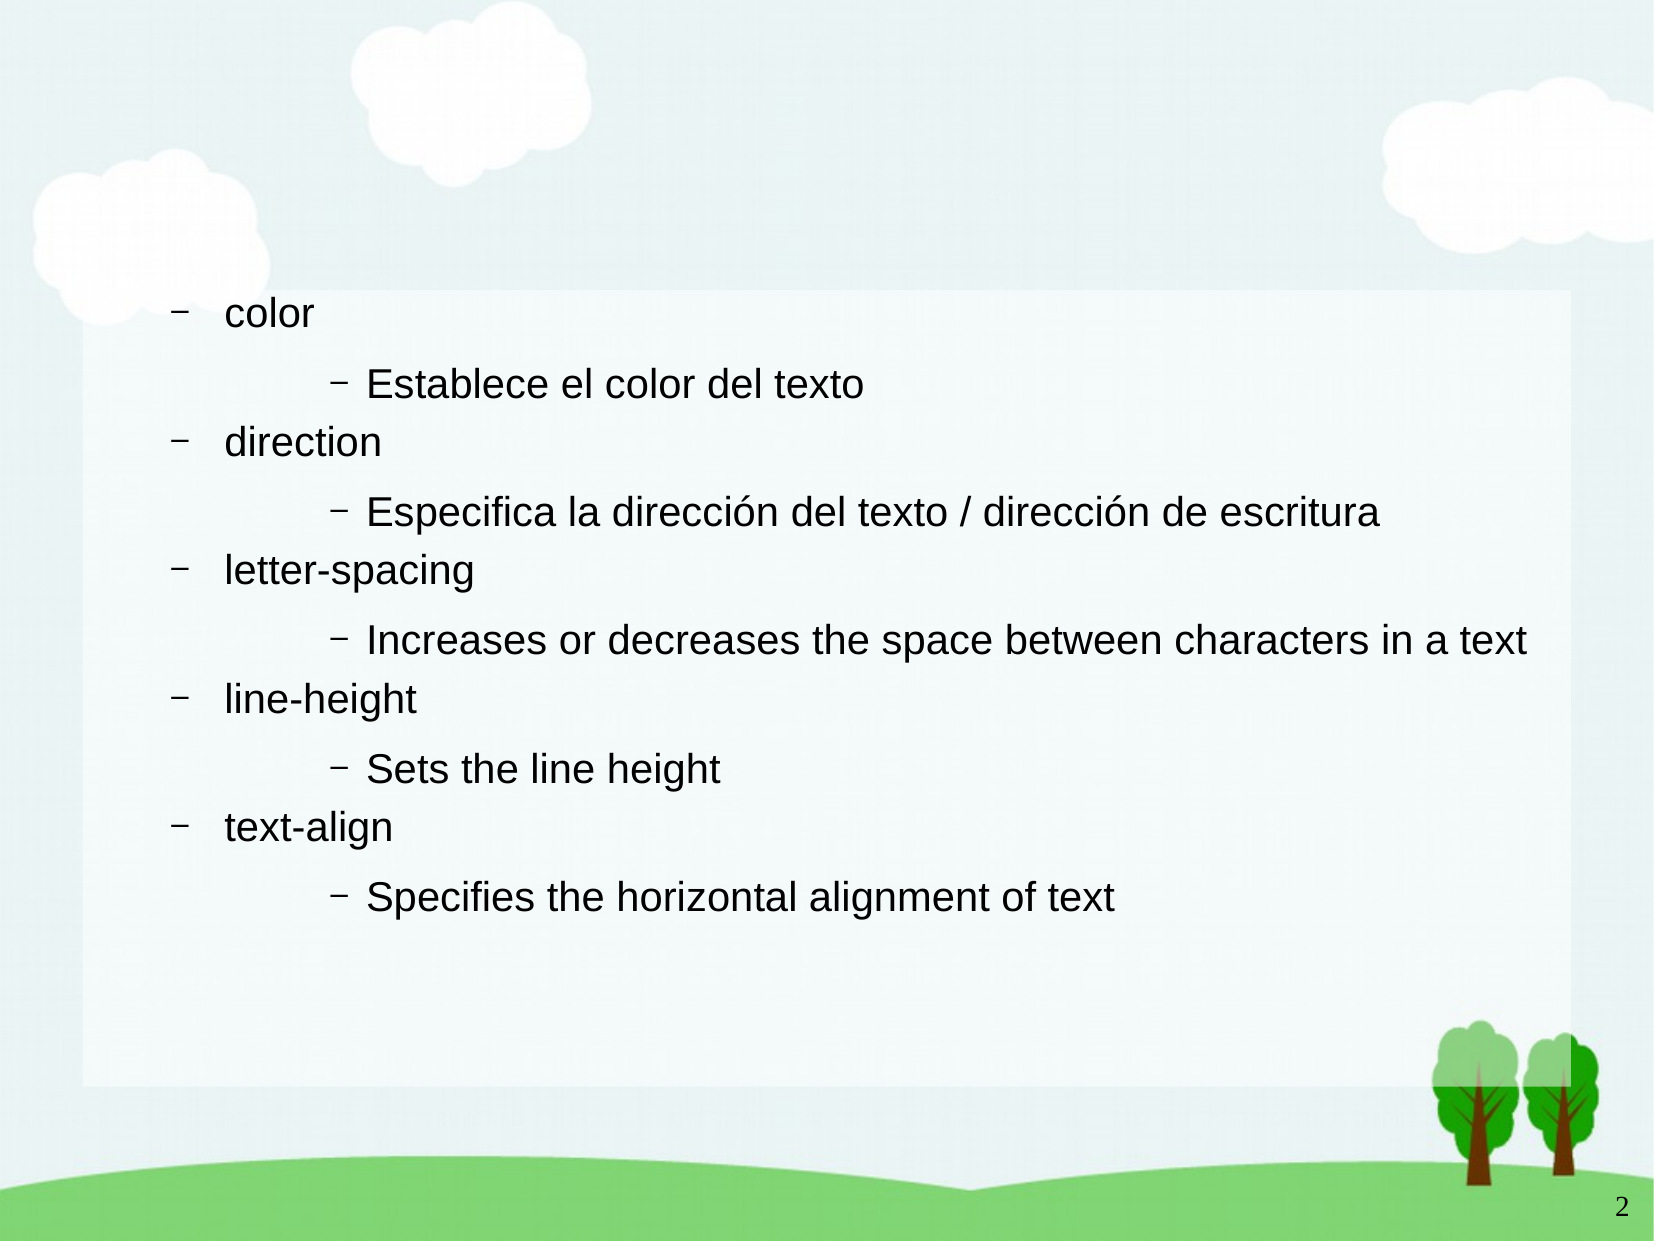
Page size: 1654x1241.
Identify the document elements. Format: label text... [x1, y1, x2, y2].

list color Establece el color del texto direction Especifica la dirección del texto / dirección de escritura letter-spacing Increases or decreases the space between characters in a text line-height Sets the line height text-align Specifies the horizontal alignment of text [82, 290, 1571, 1087]
picture [0, 0, 1654, 1241]
